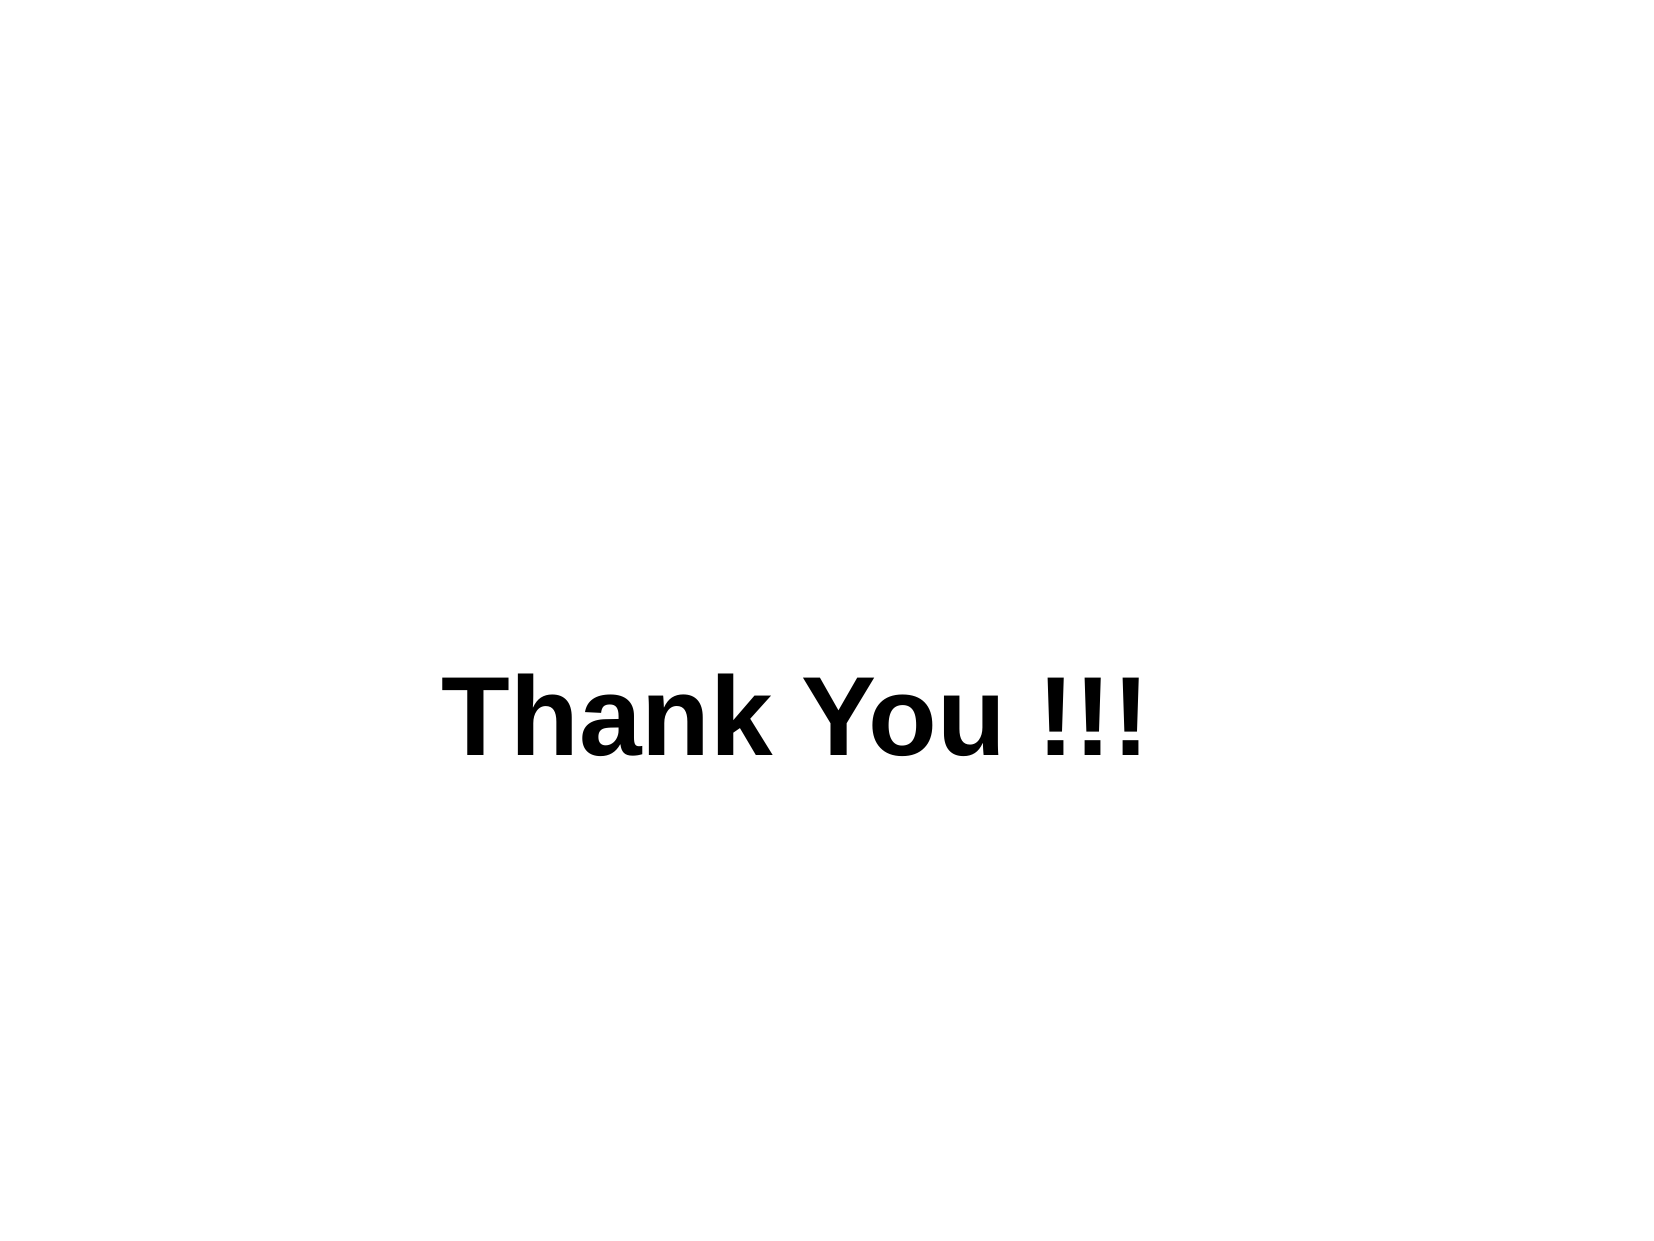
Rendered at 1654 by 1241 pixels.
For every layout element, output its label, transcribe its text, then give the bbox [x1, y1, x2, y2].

list Thank You !!! [82, 290, 1571, 1010]
